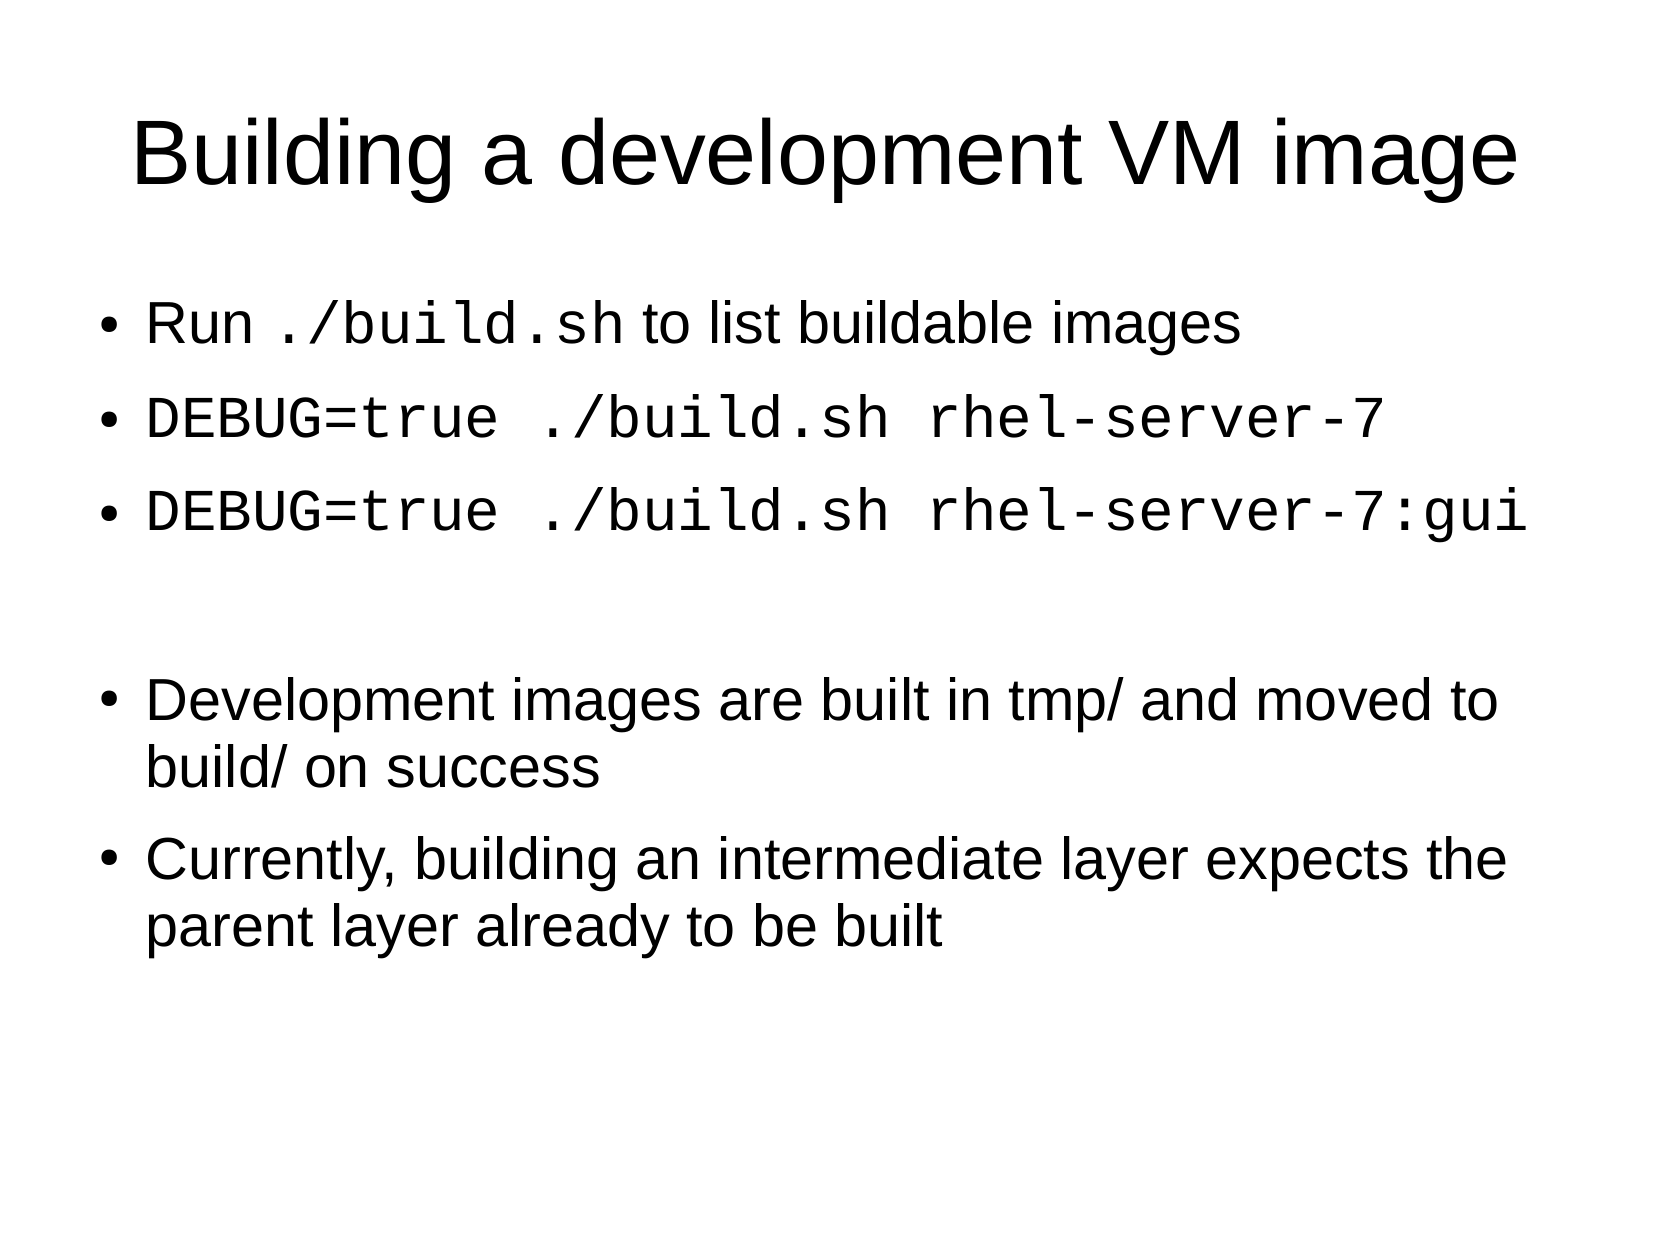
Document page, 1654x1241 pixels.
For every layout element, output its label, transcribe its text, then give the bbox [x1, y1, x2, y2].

title Building a development VM image [82, 49, 1571, 257]
list Run ./build.sh to list buildable images DEBUG=true ./build.sh rhel-server-7 DEBUG=true ./build.sh rhel-server-7:gui Development images are built in tmp/ and moved to build/ on success Currently, building an intermediate layer expects the parent layer already to be built [82, 290, 1571, 1010]
